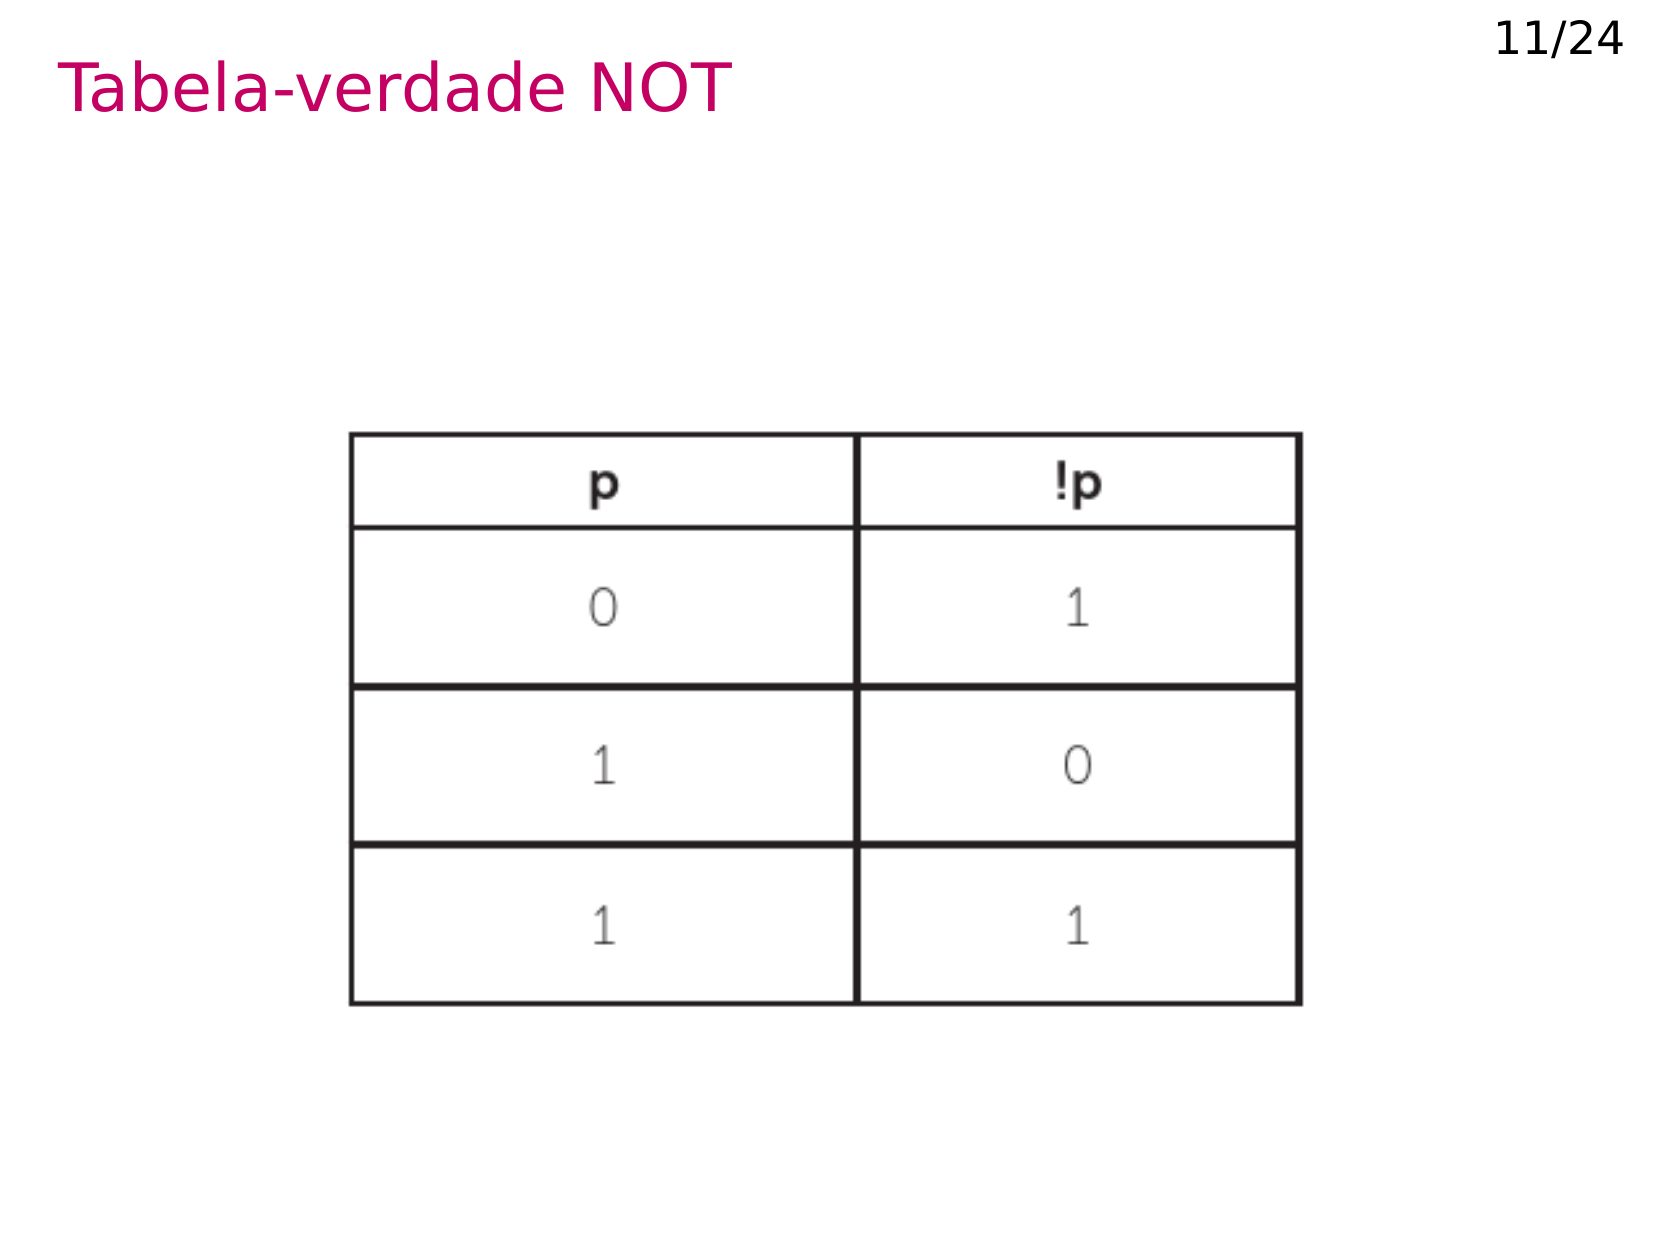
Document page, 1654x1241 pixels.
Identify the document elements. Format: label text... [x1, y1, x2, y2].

title Tabela-verdade NOT [59, 29, 1625, 148]
picture [342, 425, 1314, 1020]
